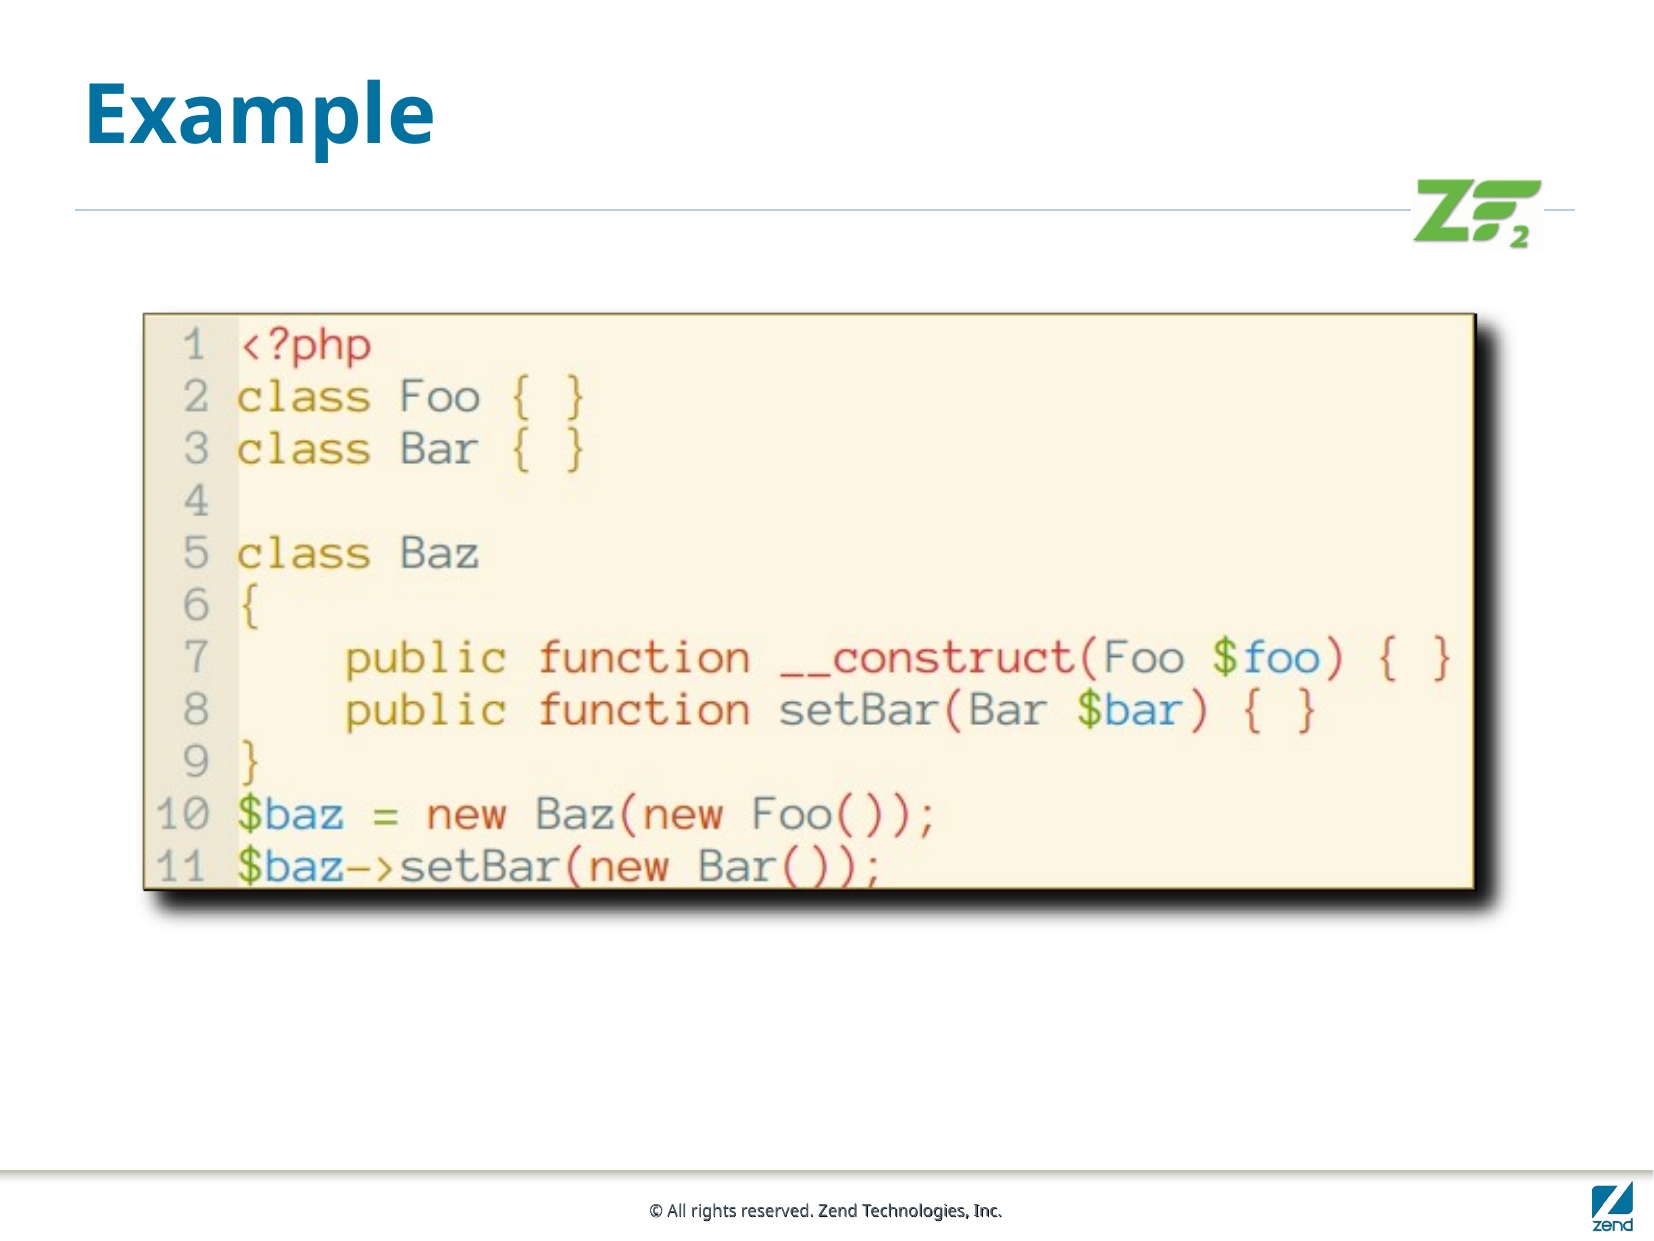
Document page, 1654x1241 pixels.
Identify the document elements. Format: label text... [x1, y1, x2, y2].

title Example [82, 47, 1489, 169]
picture [0, 1170, 1654, 1232]
picture [1411, 177, 1544, 250]
picture [129, 299, 1523, 938]
